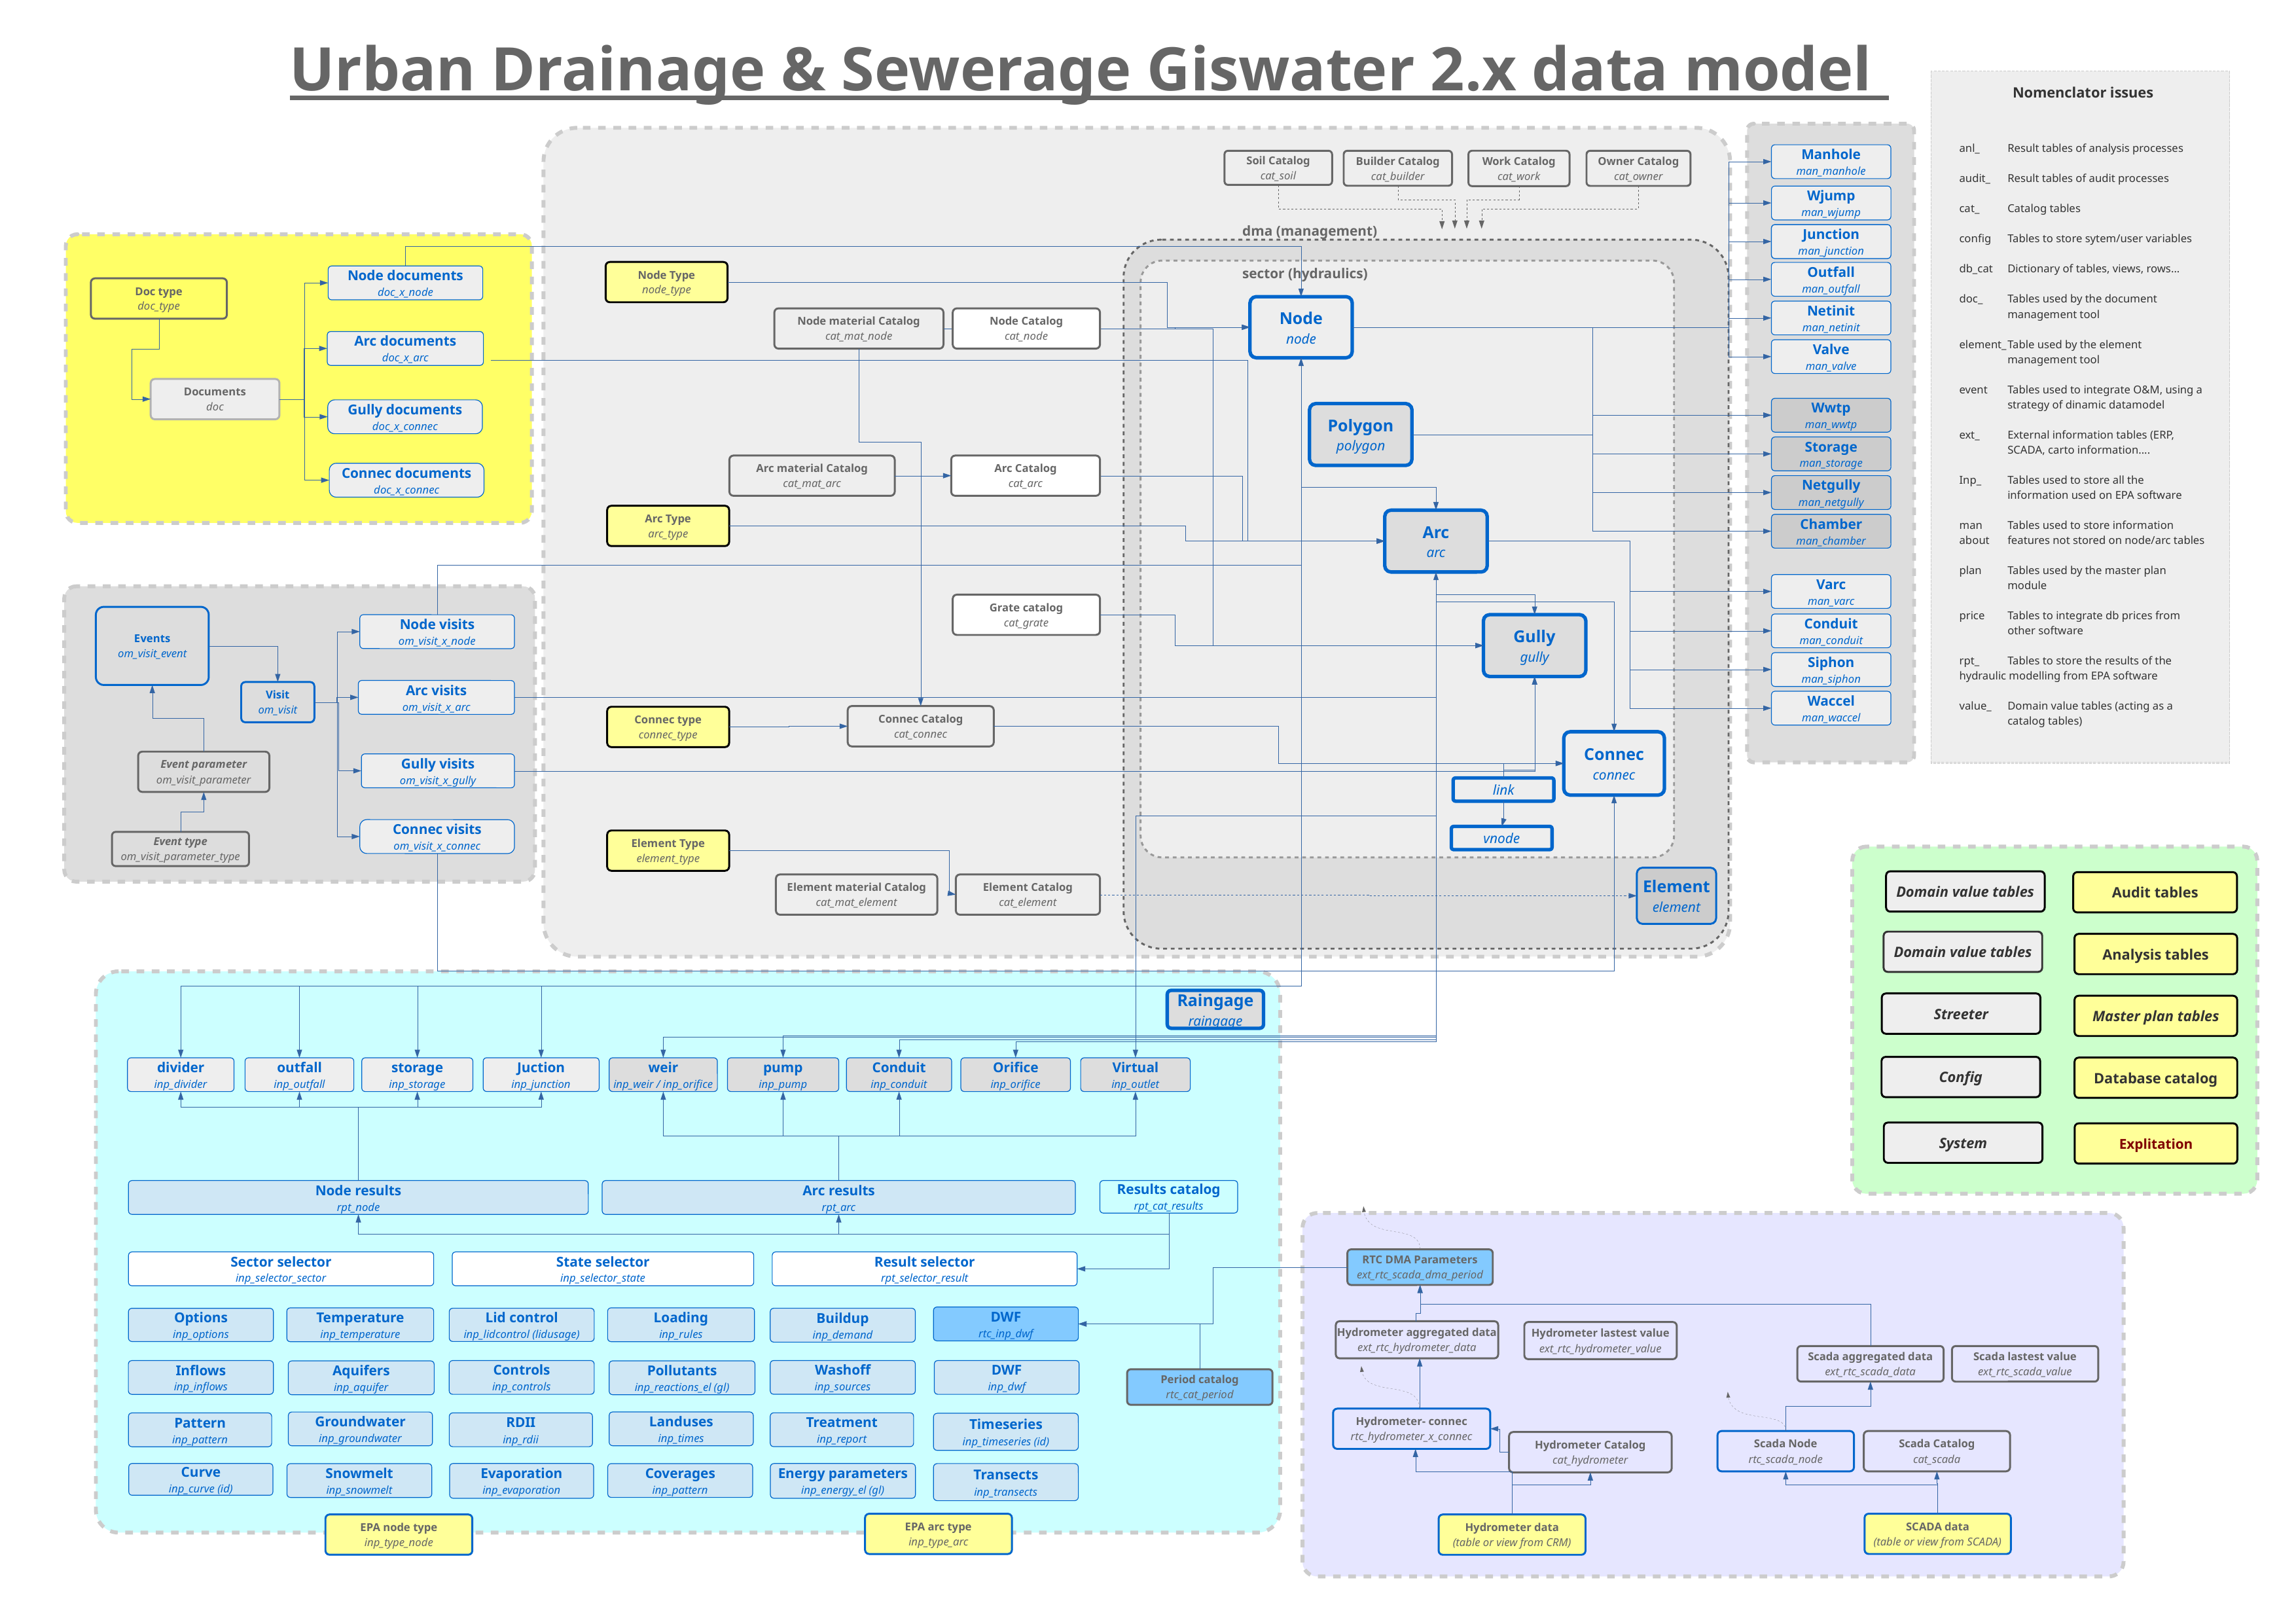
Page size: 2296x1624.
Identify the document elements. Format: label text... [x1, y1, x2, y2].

text_box Arc visits om_visit_x_arc [358, 680, 515, 715]
text_box Polygon polygon [1309, 403, 1412, 466]
text_box [1214, 565, 1301, 645]
text_box Controls inp_controls [449, 1360, 594, 1395]
text_box [338, 771, 535, 882]
text_box Database catalog [2074, 1057, 2238, 1098]
text_box Wwtp man_wwtp [1771, 398, 1892, 433]
text_box Work Catalog cat_work [1468, 151, 1570, 187]
text_box [1302, 816, 1436, 957]
text_box [65, 234, 532, 523]
text_box Treatment inp_report [770, 1413, 914, 1447]
text_box [1630, 592, 1731, 631]
text_box Element element [1636, 867, 1717, 924]
text_box [1302, 646, 1436, 697]
text_box [1437, 595, 1535, 602]
text_box Node material Catalog cat_mat_node [774, 308, 944, 349]
text_box Wjump man_wjump [1771, 186, 1892, 220]
text_box link [1453, 778, 1554, 801]
text_box Hydrometer Catalog cat_hydrometer [1509, 1432, 1672, 1473]
text_box [338, 586, 535, 697]
text_box [1302, 488, 1436, 541]
text_box [543, 361, 921, 564]
text_box Landuses inp_times [609, 1412, 753, 1446]
text_box [1593, 328, 1731, 415]
text_box Builder Catalog cat_builder [1343, 151, 1452, 186]
text_box [300, 986, 418, 1107]
text_box Hydrometer data (table or view from CRM) [1439, 1514, 1586, 1555]
text_box Doc type doc_type [90, 278, 227, 319]
text_box Groundwater inp_groundwater [288, 1412, 433, 1446]
text_box Juction inp_junction [483, 1057, 600, 1092]
text_box [1437, 602, 1535, 645]
text_box Hydrometer aggregated data ext_rtc_hydrometer_data [1335, 1321, 1499, 1359]
text_box outfall inp_outfall [245, 1057, 354, 1092]
text_box Junction man_junction [1771, 225, 1892, 259]
text_box [1302, 328, 1731, 591]
text_box Scada lastest value ext_rtc_scada_value [1952, 1346, 2098, 1382]
text_box [1852, 846, 2257, 1194]
text_box [1437, 646, 1535, 763]
text_box Arc material Catalog cat_mat_arc [729, 455, 895, 496]
text_box Domain value tables [1883, 931, 2043, 972]
text_box [1931, 71, 2230, 764]
text_box RTC DMA Parameters ext_rtc_scada_dma_period [1347, 1249, 1493, 1286]
text_box dma (management) [1232, 216, 1408, 246]
text_box Node documents doc_x_node [328, 266, 483, 300]
text_box Temperature inp_temperature [287, 1308, 434, 1342]
text_box Energy parameters inp_energy_el (gl) [770, 1463, 916, 1498]
text_box [181, 986, 299, 1107]
text_box storage inp_storage [361, 1057, 473, 1092]
text_box Arc Type arc_type [607, 505, 730, 547]
text_box Connec documents doc_x_connec [329, 463, 484, 497]
text_box Period catalog rtc_cat_period [1127, 1369, 1273, 1405]
text_box Manhole man_manhole [1771, 145, 1892, 179]
text_box Curve inp_curve (id) [128, 1463, 273, 1496]
text_box [1437, 541, 1731, 957]
text_box [783, 1037, 1136, 1136]
text_box Varc man_varc [1771, 574, 1892, 609]
text_box Nomenclator issues anl_ Result tables of analysis processes audit_ Result tables of audit processes cat_ Catalog tables config Tables to store sytem/user variables db_cat Dictionary of tables, views, rows... doc_ Tables used by the document management tool element_ Table used by the element management tool event Tables used to integrate O&M, using a strategy of dinamic datamodel ext_ External information tables (ERP, SCADA, carto information.... Inp_ Tables used to store all the information used on EPA software man Tables used to store information about features not stored on node/arc tables plan Tables used by the master plan module price Tables to integrate db prices from other software rpt_ Tables to store the results of the hydraulic modelling from EPA software value_ Domain value tables (acting as a catalog tables) [1949, 77, 2217, 748]
text_box Element Catalog cat_element [956, 874, 1100, 915]
text_box Chamber man_chamber [1771, 514, 1892, 549]
text_box [338, 698, 535, 771]
text_box [1437, 764, 1614, 957]
text_box Gully documents doc_x_connec [327, 399, 483, 434]
text_box [664, 1037, 783, 1136]
text_box Hydrometer- connec rtc_hydrometer_x_connec [1333, 1408, 1490, 1449]
text_box pump inp_pump [727, 1057, 839, 1092]
text_box Sector selector inp_selector_sector [128, 1252, 434, 1286]
text_box [1437, 764, 1503, 771]
text_box Urban Drainage & Sewerage Giswater 2.x data model [140, 22, 2038, 144]
text_box System [1884, 1122, 2043, 1163]
text_box [1302, 1213, 2124, 1577]
text_box sector (hydraulics) [1232, 259, 1301, 289]
text_box Arc results rpt_arc [602, 1180, 1075, 1215]
text_box Analysis tables [2074, 933, 2238, 975]
text_box Element Type element_type [607, 830, 730, 871]
text_box Gully gully [1483, 614, 1587, 677]
text_box SCADA data (table or view from SCADA) [1864, 1513, 2011, 1555]
text_box DWF rtc_inp_dwf [933, 1307, 1079, 1341]
text_box [1747, 144, 1914, 763]
text_box Domain value tables [1886, 871, 2045, 912]
text_box [543, 698, 1301, 771]
text_box [922, 565, 1301, 697]
text_box Node Type node_type [605, 262, 728, 302]
text_box Explitation [2074, 1123, 2238, 1164]
text_box Raingage raingage [1167, 990, 1264, 1028]
text_box Element material Catalog cat_mat_element [776, 874, 938, 915]
text_box Scada Catalog cat_scada [1863, 1431, 2011, 1471]
text_box [859, 329, 1213, 360]
text_box Connec Catalog cat_connec [848, 706, 994, 747]
text_box Storage man_storage [1771, 437, 1892, 471]
text_box [1302, 772, 1436, 815]
text_box Outfall man_outfall [1771, 262, 1891, 297]
text_box EPA arc type inp_type_arc [865, 1513, 1013, 1555]
text_box Event type om_visit_parameter_type [112, 831, 249, 867]
text_box Scada aggregated data ext_rtc_scada_data [1797, 1346, 1944, 1382]
text_box [922, 477, 1213, 541]
text_box [359, 986, 1136, 1234]
text_box [1592, 454, 1731, 492]
text_box Streeter [1882, 993, 2041, 1034]
text_box Scada Node rtc_scada_node [1717, 1431, 1854, 1471]
text_box Master plan tables [2074, 996, 2238, 1036]
text_box [543, 772, 1301, 957]
text_box Owner Catalog cat_owner [1586, 151, 1691, 186]
text_box Washoff inp_sources [770, 1360, 916, 1395]
text_box Virtual inp_outlet [1081, 1057, 1191, 1092]
text_box Netinit man_netinit [1771, 300, 1892, 335]
text_box [1302, 541, 1436, 645]
text_box Grate catalog cat_grate [952, 594, 1100, 635]
text_box [900, 1039, 1136, 1136]
text_box Audit tables [2073, 872, 2237, 912]
text_box Transects inp_transects [933, 1463, 1079, 1501]
text_box [96, 971, 1280, 1533]
text_box [1175, 328, 1301, 541]
text_box Config [1881, 1056, 2041, 1098]
text_box [543, 247, 1301, 360]
text_box Siphon man_siphon [1771, 652, 1892, 687]
text_box [543, 565, 921, 697]
text_box RDII inp_rdii [449, 1413, 593, 1447]
text_box sector (hydraulics) [1302, 259, 1408, 289]
text_box [64, 586, 437, 882]
text_box [1214, 477, 1242, 541]
text_box [418, 986, 541, 1107]
text_box Lid control inp_lidcontrol (lidusage) [449, 1308, 594, 1342]
text_box [1136, 971, 1279, 985]
text_box Hydrometer lastest value ext_rtc_hydrometer_value [1524, 1322, 1677, 1360]
text_box Visit om_visit [241, 681, 315, 723]
text_box Conduit man_conduit [1771, 613, 1892, 648]
text_box Event parameter om_visit_parameter [138, 751, 270, 792]
text_box [1592, 416, 1731, 454]
text_box Inflows inp_inflows [128, 1360, 274, 1395]
text_box [1136, 986, 1280, 1035]
text_box Arc documents doc_x_arc [327, 331, 484, 366]
text_box Connec type connec_type [607, 706, 730, 748]
text_box Loading inp_rules [607, 1307, 755, 1342]
text_box [859, 361, 1213, 476]
text_box Valve man_valve [1771, 339, 1892, 374]
text_box weir inp_weir / inp_orifice [609, 1057, 718, 1092]
text_box [1630, 670, 1731, 708]
text_box Waccel man_waccel [1771, 691, 1892, 725]
text_box Pollutants inp_reactions_el (gl) [609, 1360, 755, 1395]
text_box [1302, 698, 1436, 763]
text_box [922, 698, 1301, 763]
text_box [543, 144, 1731, 327]
text_box Node node [1249, 297, 1353, 358]
text_box [1592, 493, 1731, 531]
text_box [922, 526, 1213, 564]
text_box [1302, 764, 1436, 771]
text_box Conduit inp_conduit [846, 1057, 952, 1092]
text_box Node Catalog cat_node [952, 308, 1100, 349]
text_box Timeseries inp_timeseries (id) [933, 1413, 1079, 1451]
text_box Arc arc [1384, 510, 1488, 572]
text_box vnode [1451, 826, 1552, 850]
text_box Orifice inp_orifice [961, 1057, 1071, 1092]
text_box [1513, 1473, 1590, 1485]
text_box Coverages inp_pattern [607, 1463, 753, 1498]
text_box Documents doc [151, 378, 279, 420]
text_box [1535, 602, 1614, 763]
text_box Gully visits om_visit_x_gully [361, 753, 515, 788]
text_box [1214, 541, 1301, 564]
text_box Evaporation inp_evaporation [449, 1463, 594, 1498]
text_box [1214, 361, 1248, 541]
text_box [1630, 632, 1731, 670]
text_box Soil Catalog cat_soil [1224, 151, 1333, 185]
text_box Node results rpt_node [128, 1180, 588, 1215]
text_box State selector inp_selector_state [452, 1252, 754, 1286]
text_box Result selector rpt_selector_result [772, 1252, 1077, 1286]
text_box DWF inp_dwf [934, 1360, 1079, 1395]
text_box [1416, 1430, 1511, 1472]
text_box Snowmelt inp_snowmelt [287, 1464, 432, 1498]
text_box Arc Catalog cat_arc [951, 455, 1100, 496]
text_box Connec visits om_visit_x_connec [359, 820, 515, 854]
text_box [1136, 816, 1301, 957]
text_box Pattern inp_pattern [128, 1413, 272, 1447]
text_box Connec connec [1564, 731, 1665, 795]
text_box Netgully man_netgully [1771, 475, 1892, 510]
text_box Events om_visit_event [96, 607, 209, 685]
text_box Buildup inp_demand [770, 1308, 916, 1343]
text_box Node visits om_visit_x_node [359, 615, 515, 649]
text_box Results catalog rpt_cat_results [1100, 1180, 1238, 1214]
text_box EPA node type inp_type_node [325, 1514, 473, 1555]
text_box divider inp_divider [127, 1057, 234, 1092]
text_box Aquifers inp_aquifer [288, 1361, 435, 1395]
text_box Options inp_options [128, 1308, 274, 1342]
text_box [1504, 764, 1535, 770]
